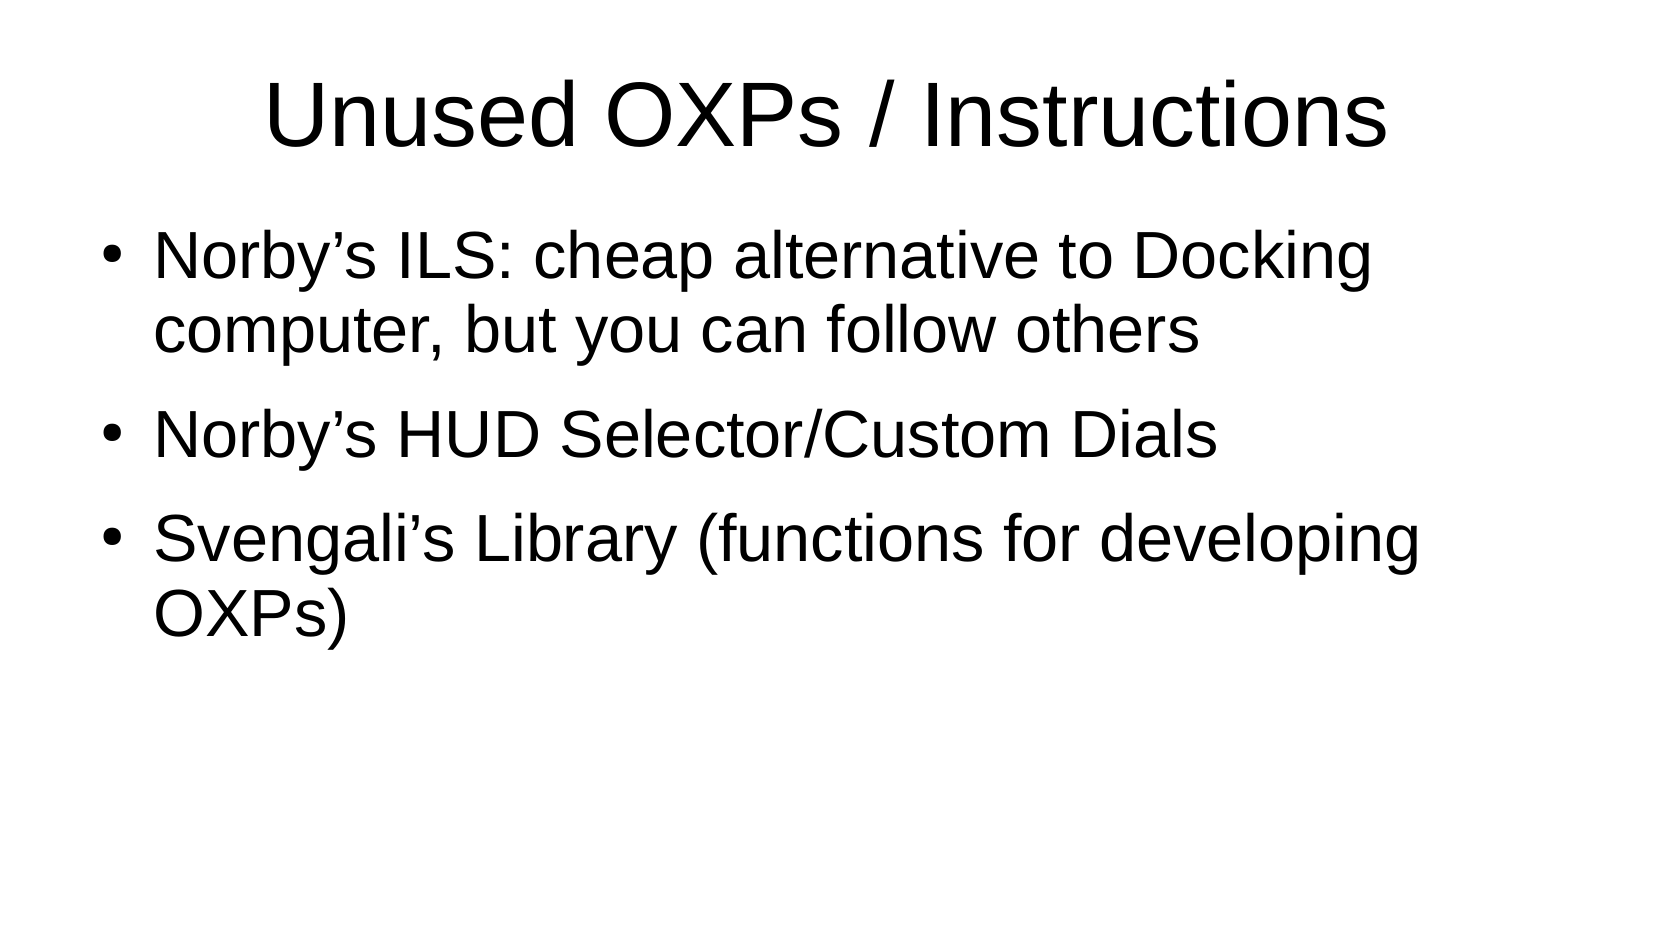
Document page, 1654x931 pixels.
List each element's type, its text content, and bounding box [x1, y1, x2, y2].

list Norby’s ILS: cheap alternative to Docking computer, but you can follow others Norby’s HUD Selector/Custom Dials Svengali’s Library (functions for developing OXPs) [82, 217, 1571, 758]
title Unused OXPs / Instructions [82, 37, 1571, 193]
